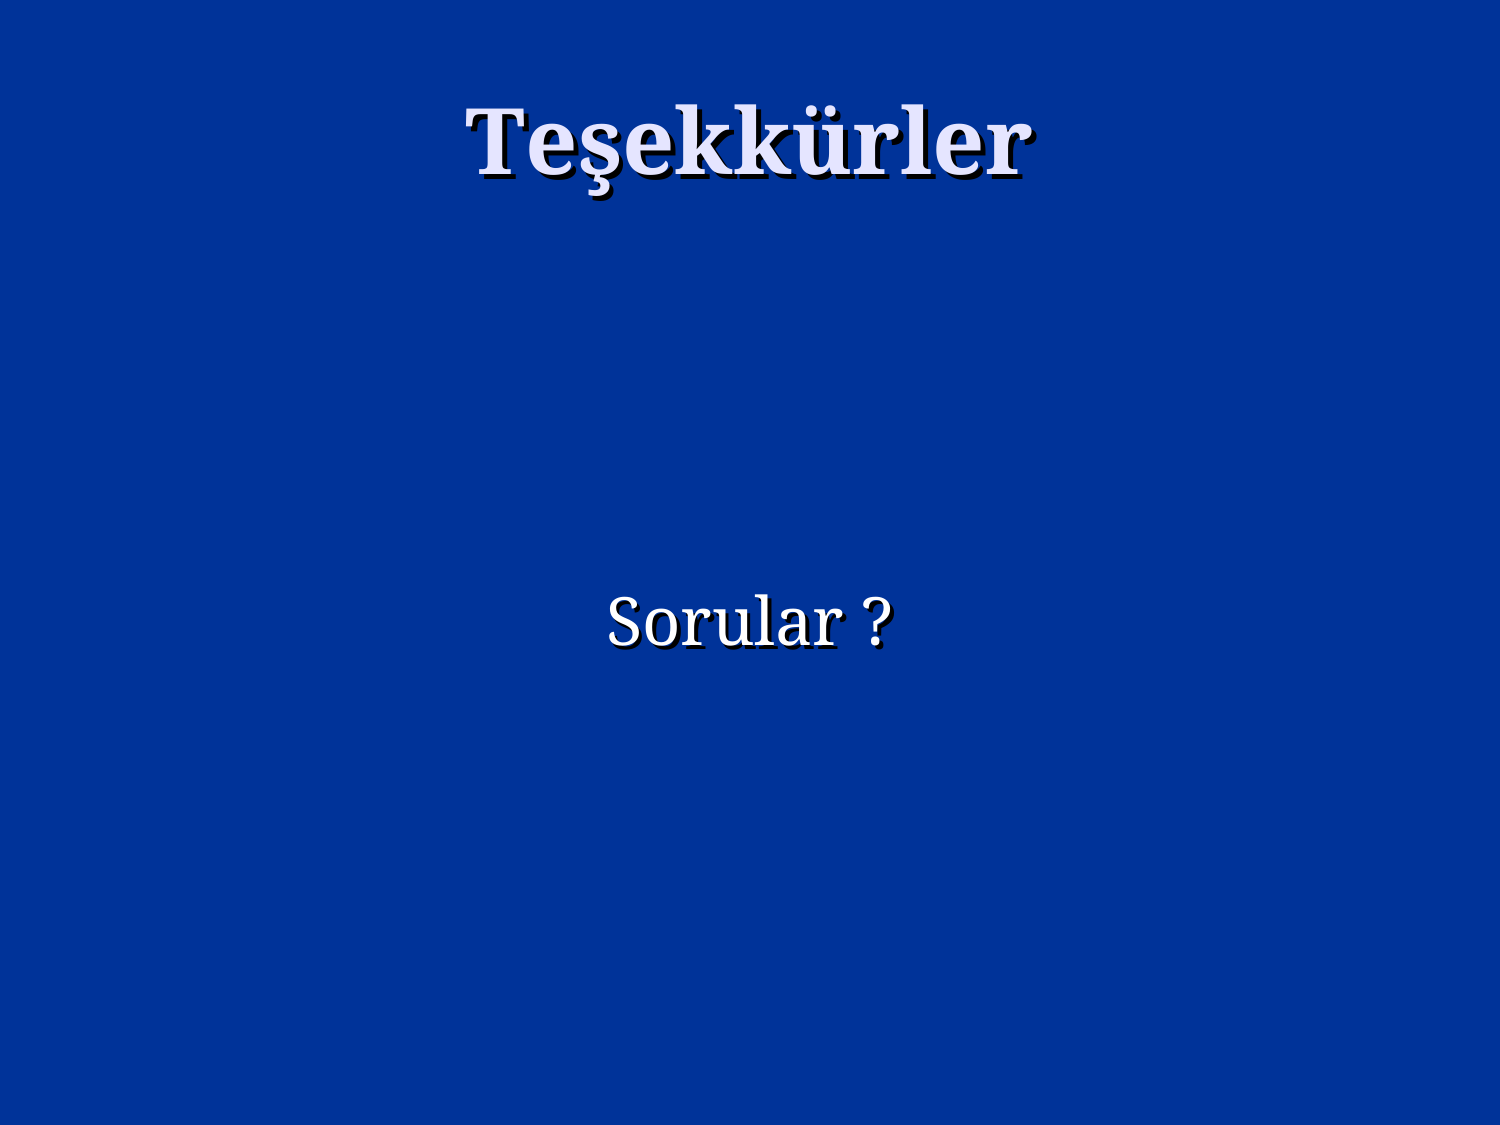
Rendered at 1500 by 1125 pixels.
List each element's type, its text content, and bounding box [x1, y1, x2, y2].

list Sorular ? [74, 263, 1425, 1006]
title Teşekkürler [74, 31, 1425, 246]
